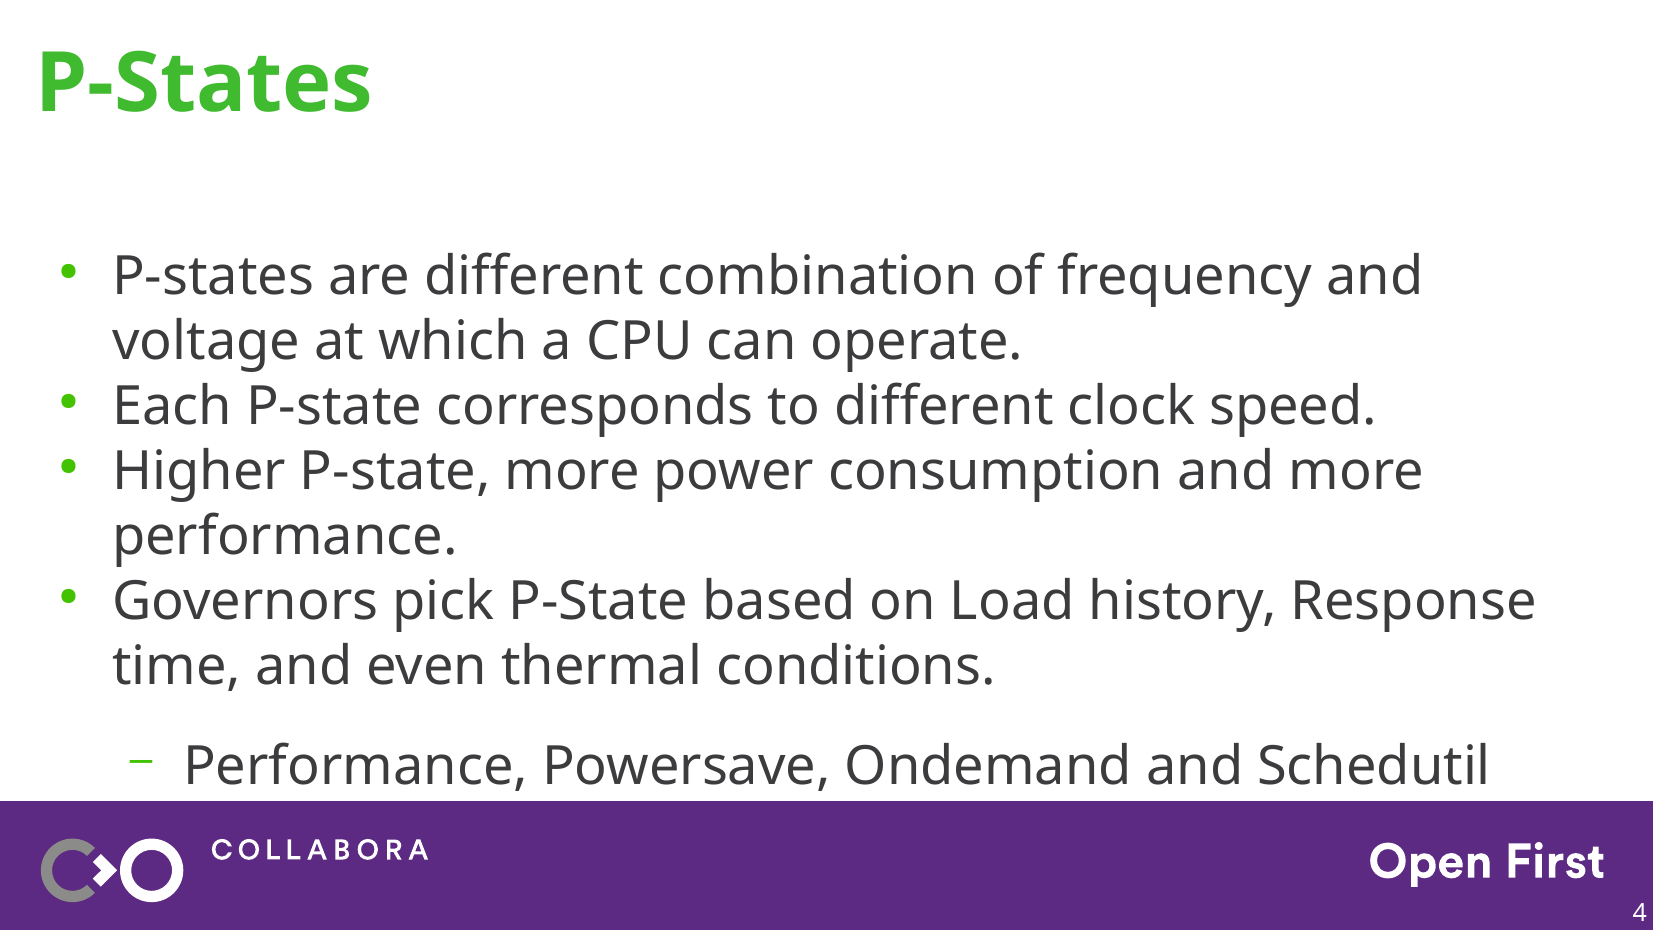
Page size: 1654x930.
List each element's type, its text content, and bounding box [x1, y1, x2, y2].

list P-states are different combination of frequency and voltage at which a CPU can operate. Each P-state corresponds to different clock speed. Higher P-state, more power consumption and more performance. Governors pick P-State based on Load history, Response time, and even thermal conditions. Performance, Powersave, Ondemand and Schedutil [41, 240, 1613, 804]
title P-States [35, 28, 1608, 192]
